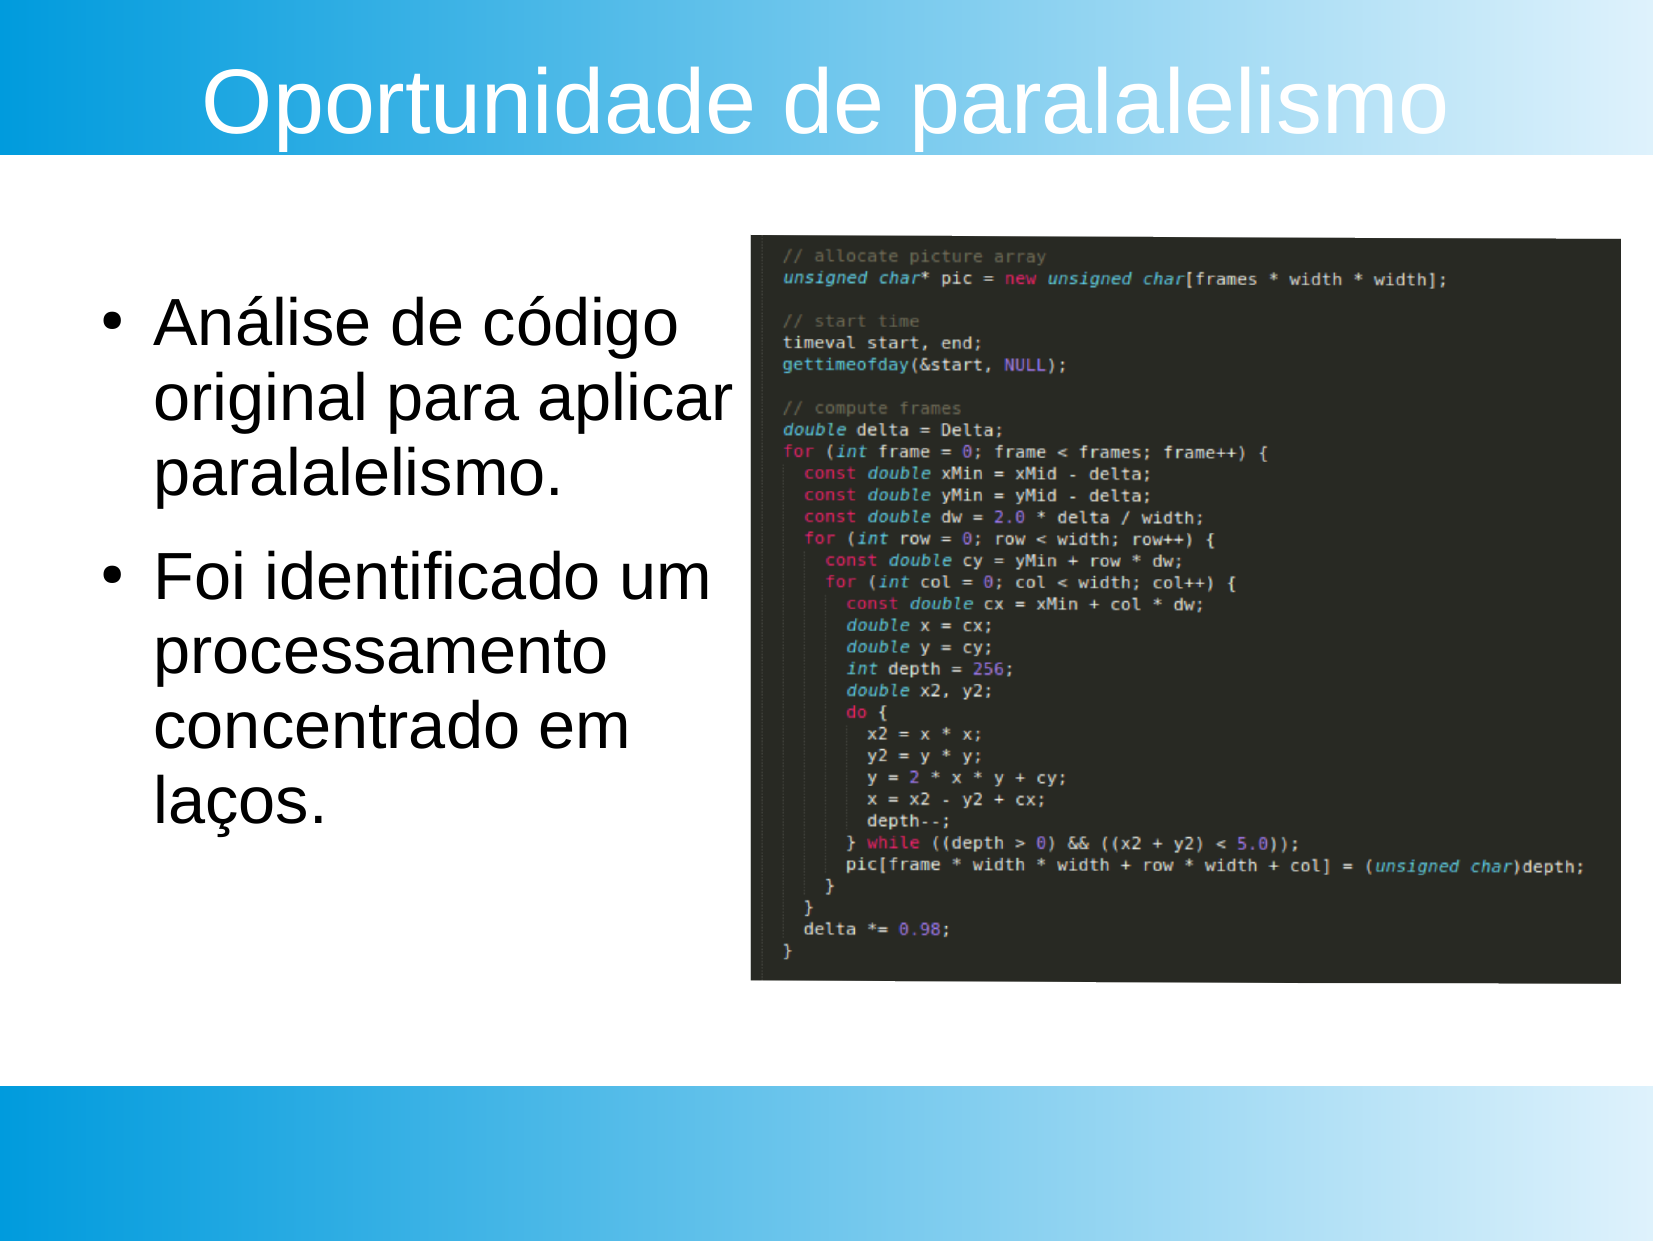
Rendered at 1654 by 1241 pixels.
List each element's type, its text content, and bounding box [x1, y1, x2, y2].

picture [750, 234, 1621, 984]
title Oportunidade de paralalelismo [82, 49, 1571, 155]
list Análise de código original para aplicar paralalelismo. Foi identificado um processamento concentrado em laços. [82, 285, 781, 1005]
